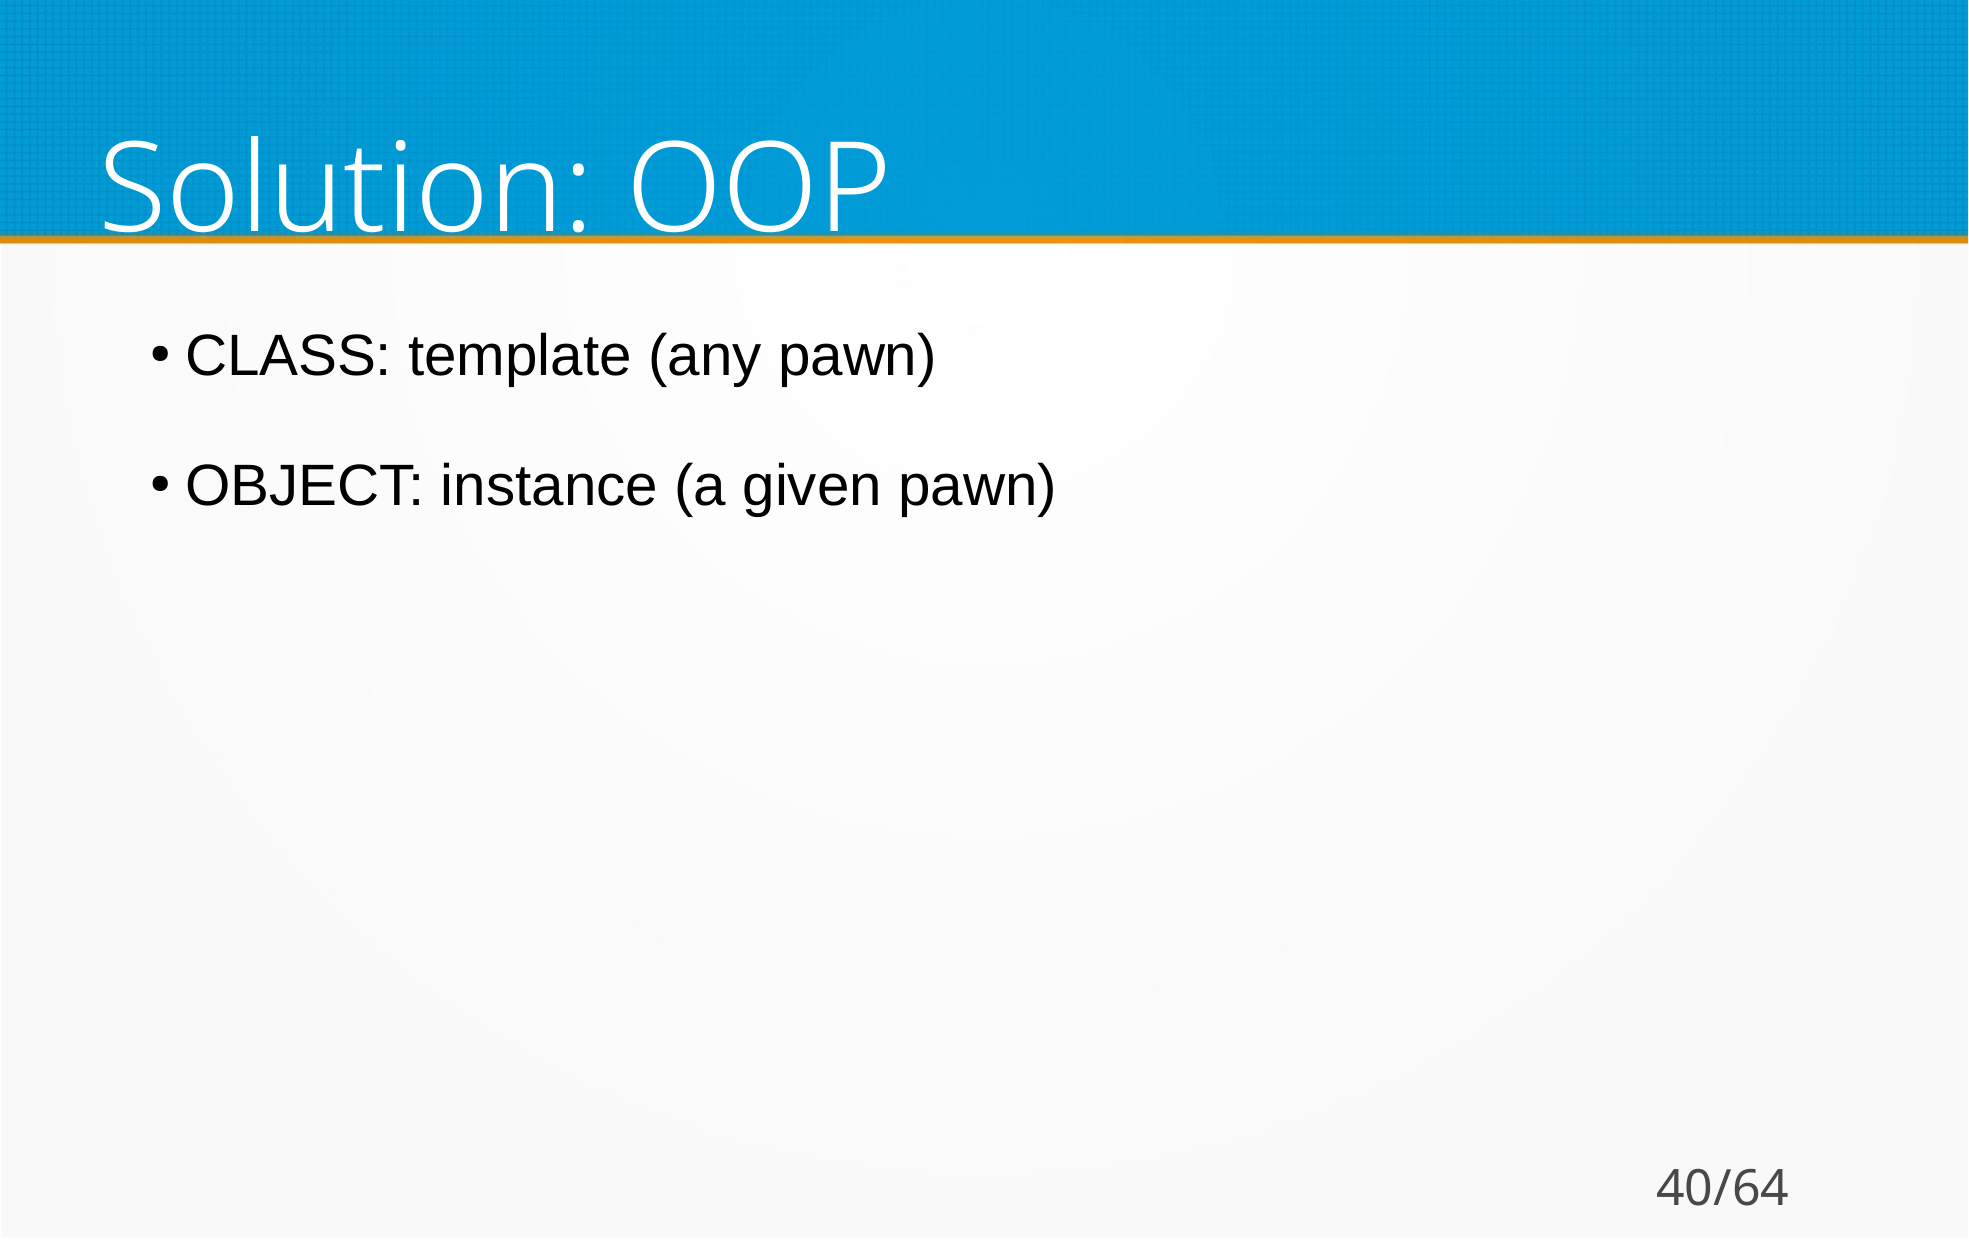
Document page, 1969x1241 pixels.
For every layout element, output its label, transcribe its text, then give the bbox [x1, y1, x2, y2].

title Solution: OOP [98, 49, 1870, 257]
text_box CLASS: template (any pawn) OBJECT: instance (a given pawn) [135, 315, 1156, 655]
picture [0, 233, 1969, 1241]
